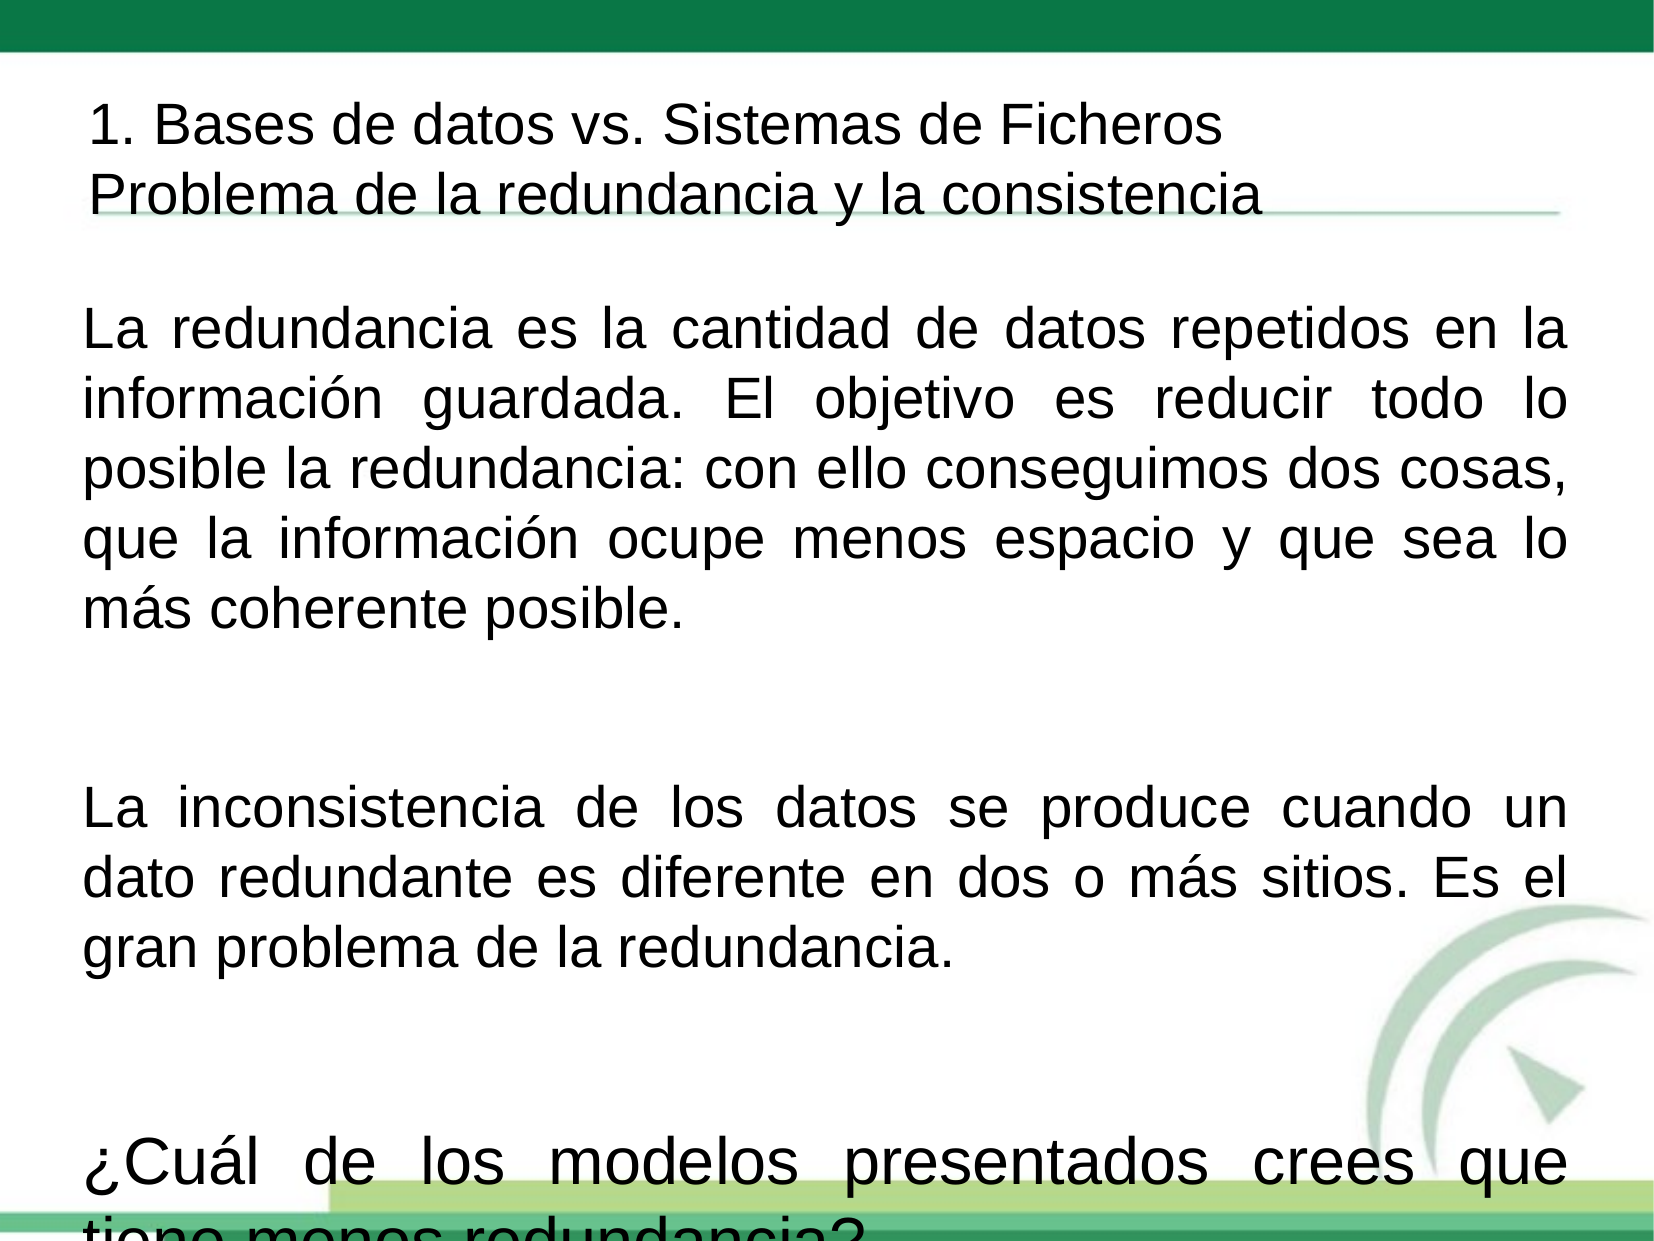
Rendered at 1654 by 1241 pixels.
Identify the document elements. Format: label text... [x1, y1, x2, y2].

subtitle La redundancia es la cantidad de datos repetidos en la información guardada. El objetivo es reducir todo lo posible la redundancia: con ello conseguimos dos cosas, que la información ocupe menos espacio y que sea lo más coherente posible. La inconsistencia de los datos se produce cuando un dato redundante es diferente en dos o más sitios. Es el gran problema de la redundancia. ¿Cuál de los modelos presentados crees que tiene menos redundancia? [82, 290, 1571, 1109]
title 1. Bases de datos vs. Sistemas de Ficheros Problema de la redundancia y la consistencia [88, 60, 1577, 253]
